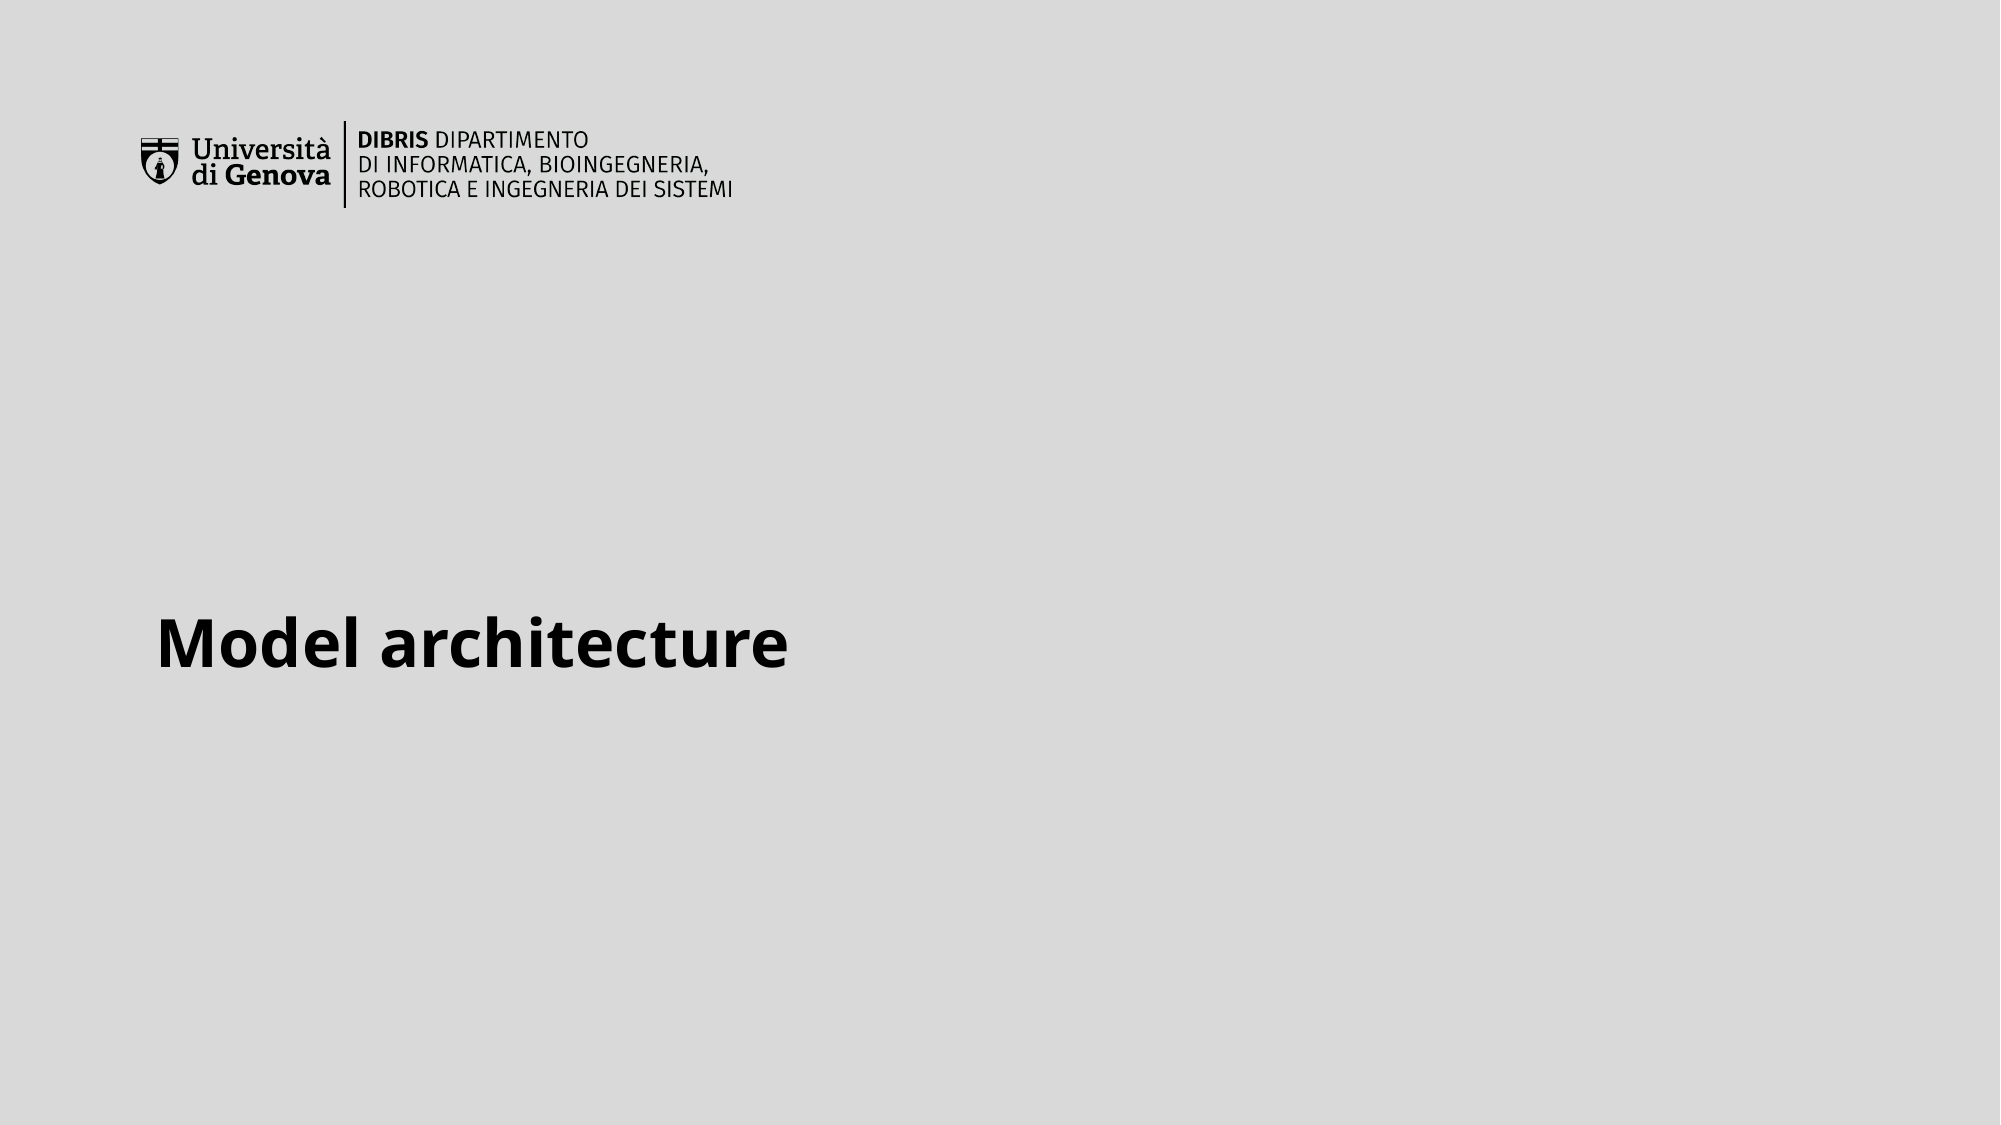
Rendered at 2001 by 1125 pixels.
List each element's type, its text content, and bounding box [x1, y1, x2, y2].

title Model architecture [140, 270, 1853, 1011]
picture [141, 121, 731, 208]
